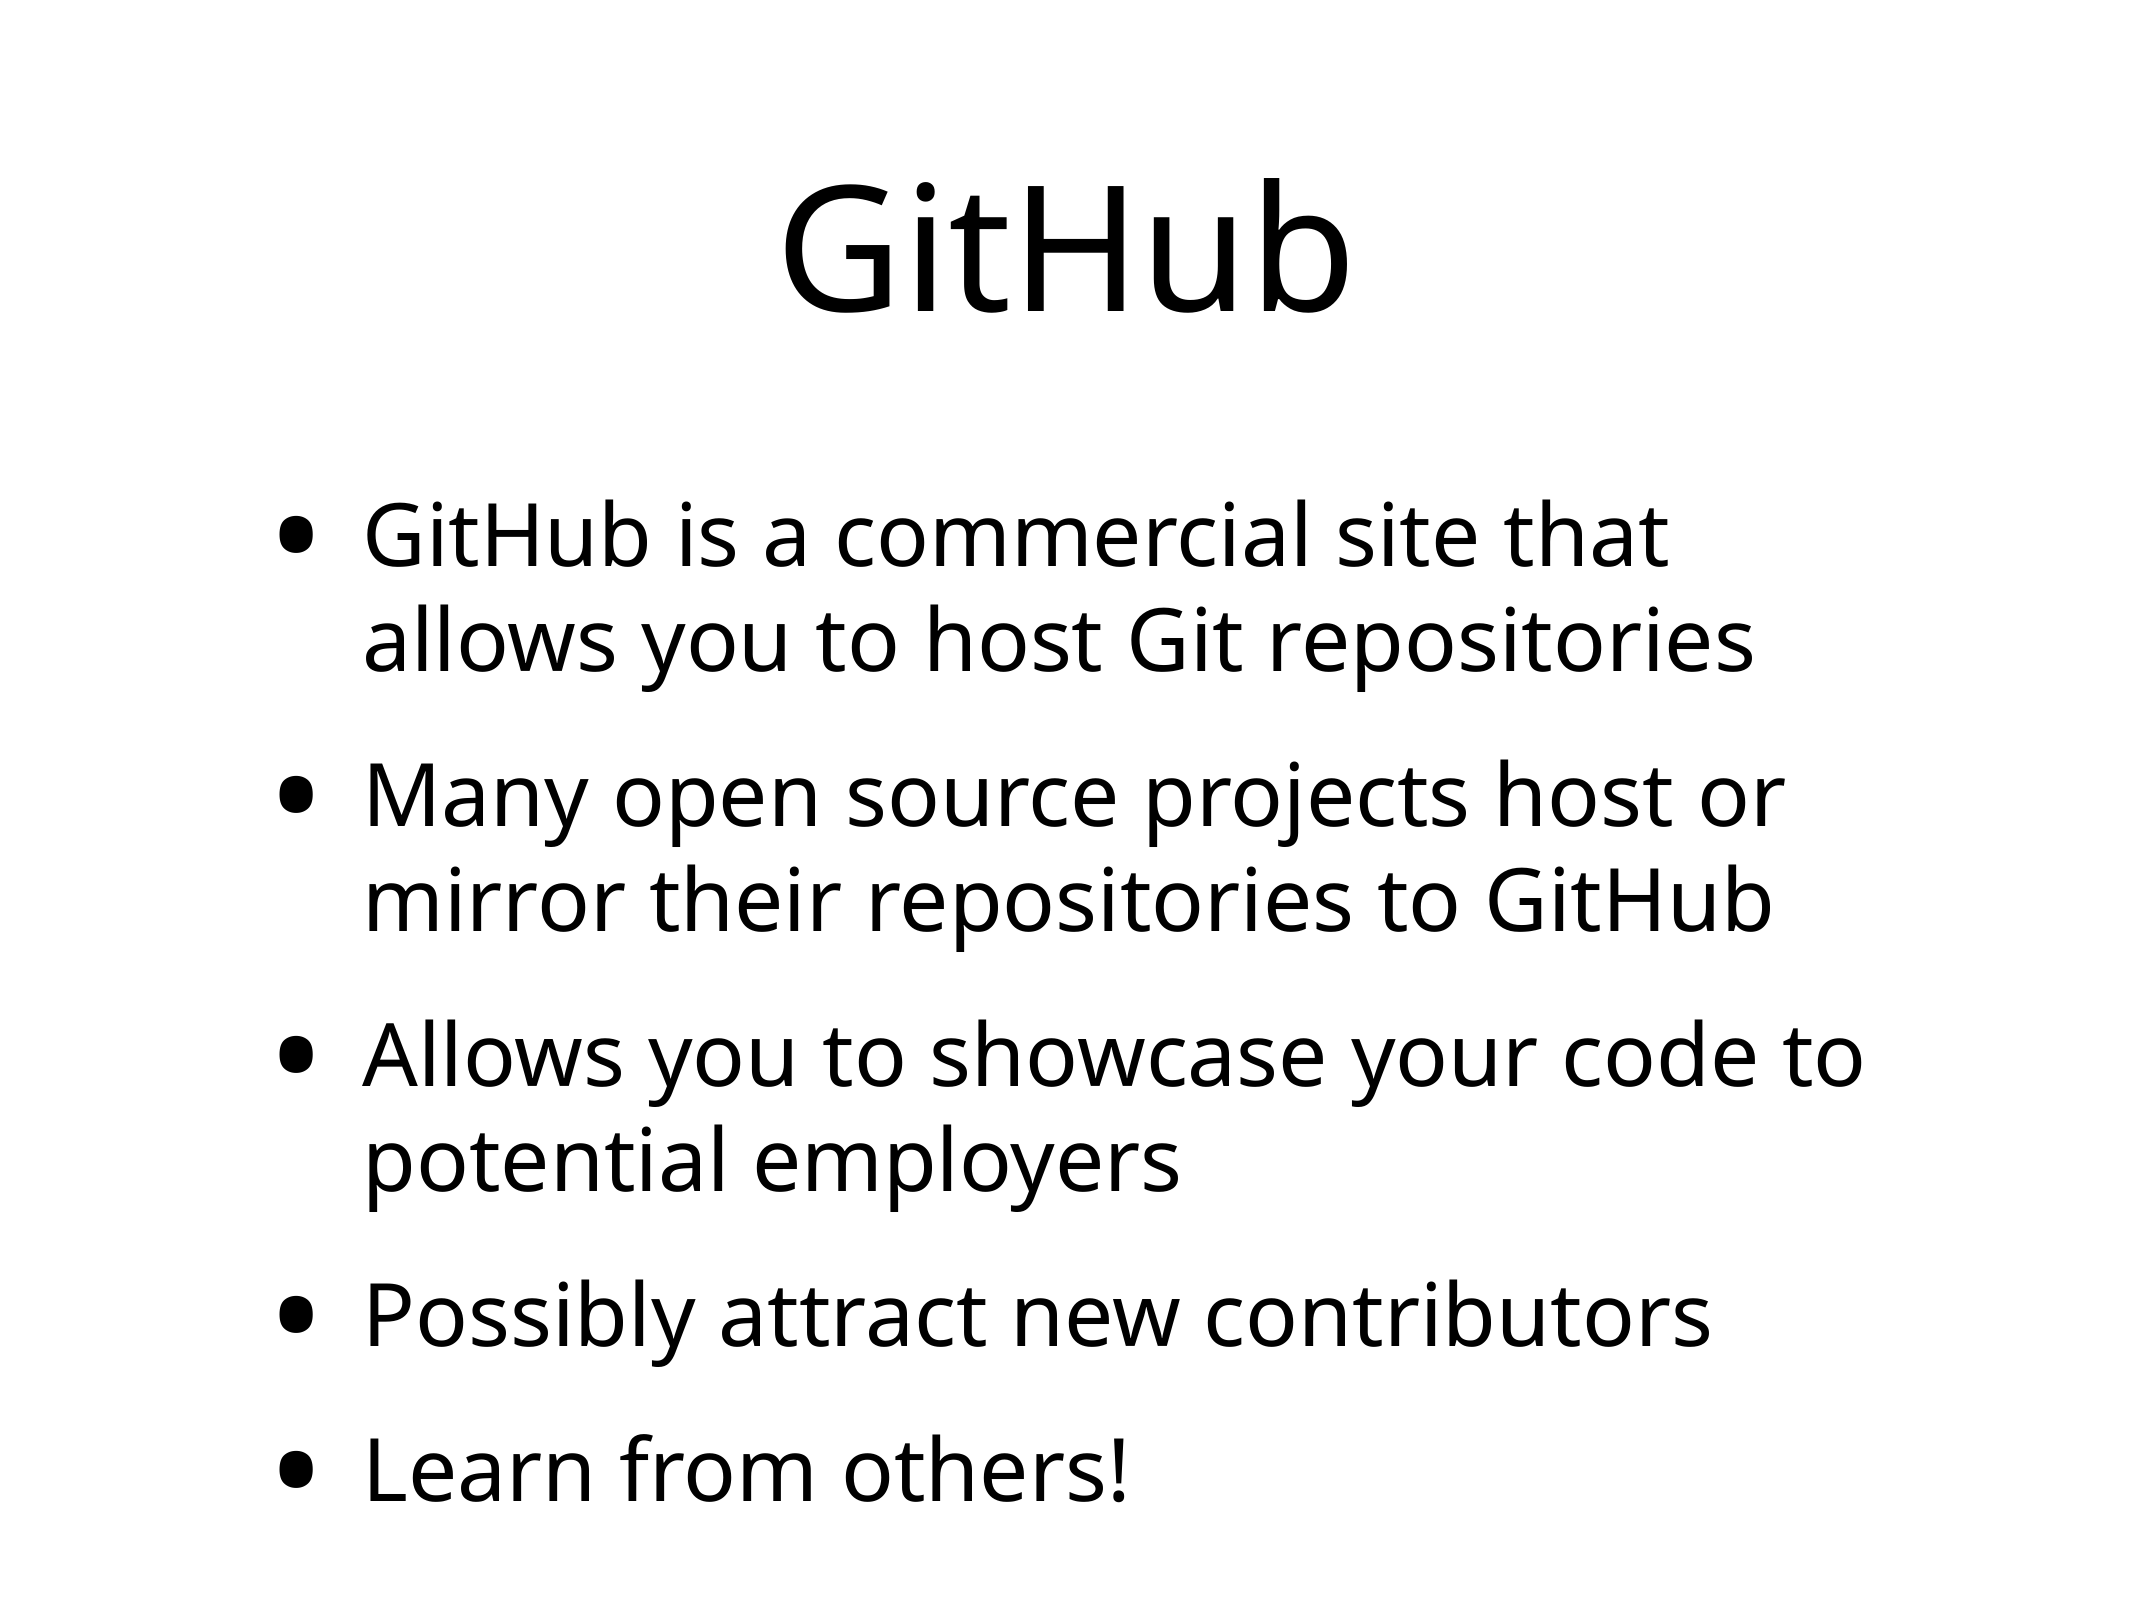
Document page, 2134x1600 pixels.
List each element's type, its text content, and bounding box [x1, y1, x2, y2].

title GitHub [208, 41, 1925, 442]
list GitHub is a commercial site that allows you to host Git repositories Many open source projects host or mirror their repositories to GitHub Allows you to showcase your code to potential employers Possibly attract new contributors Learn from others! [208, 454, 1925, 1544]
